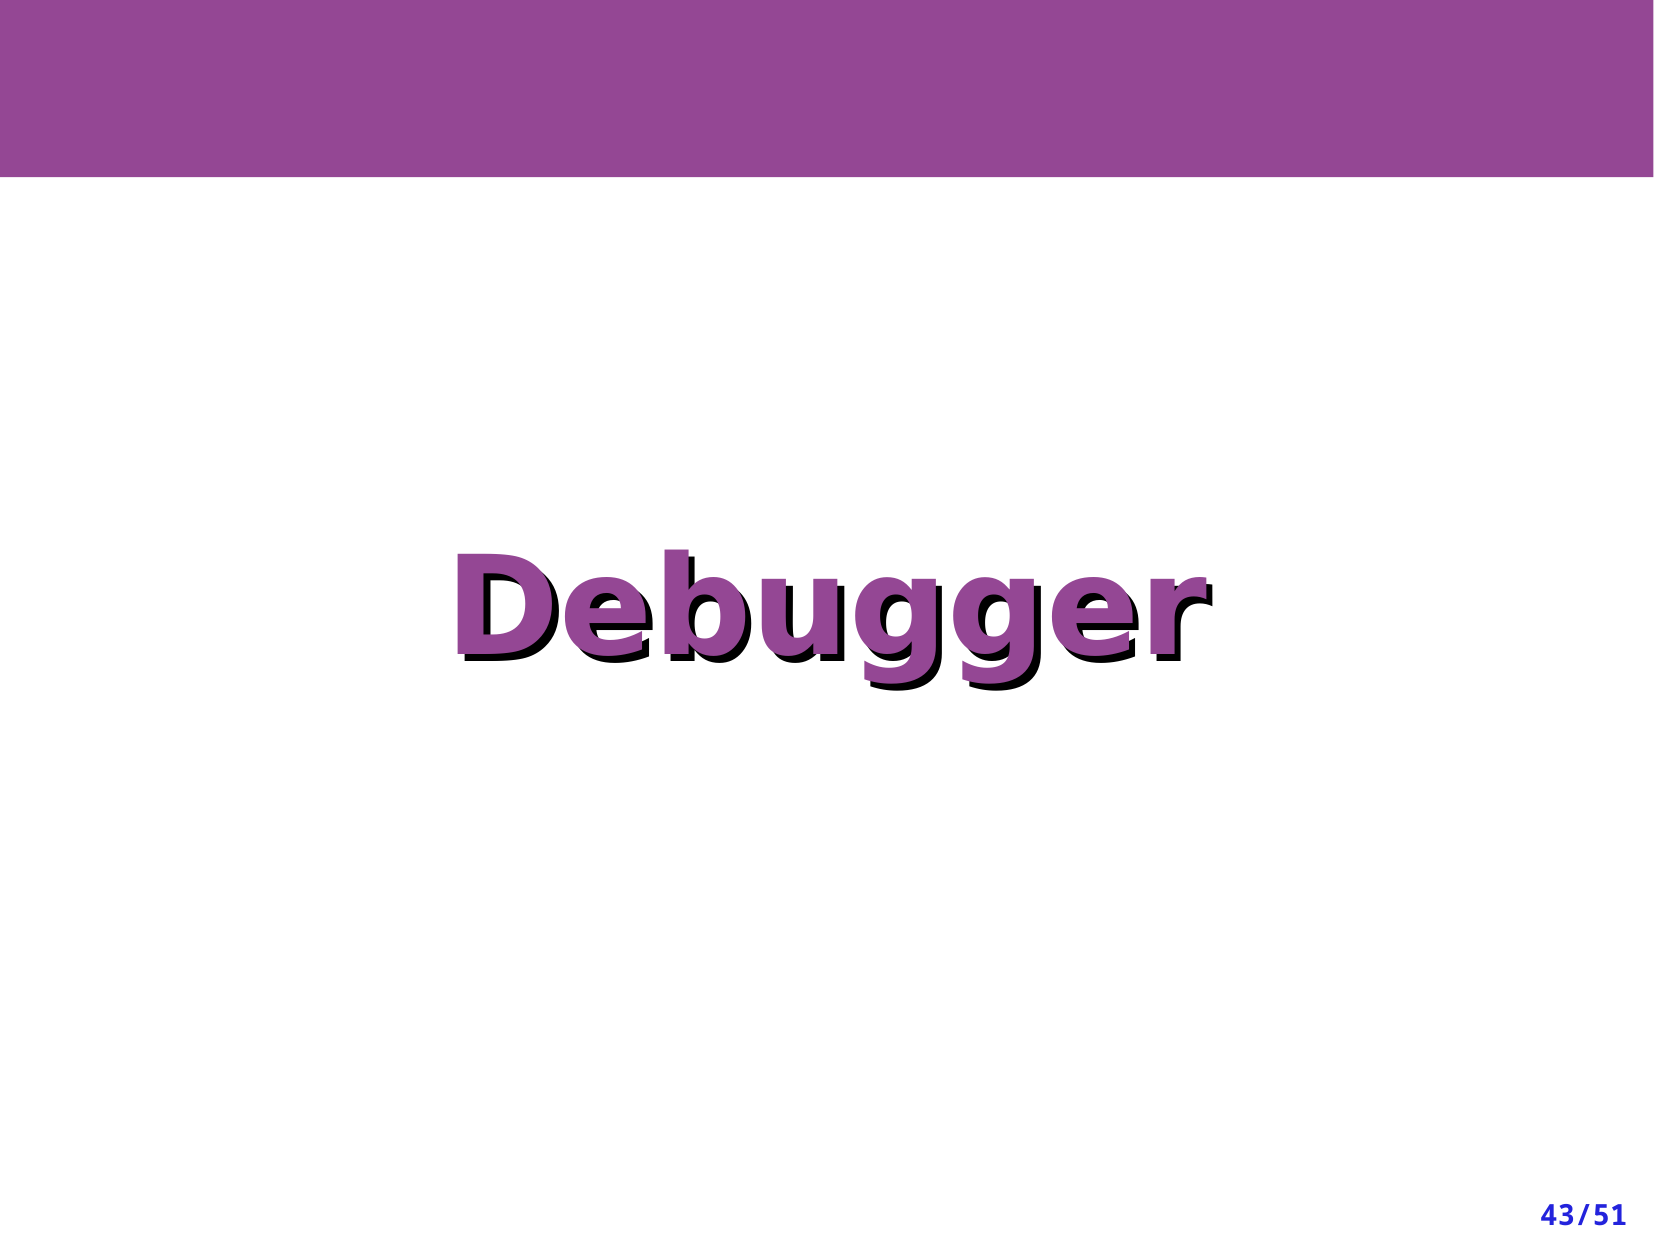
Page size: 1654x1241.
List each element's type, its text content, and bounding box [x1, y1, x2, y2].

text_box Debugger [430, 519, 1223, 697]
